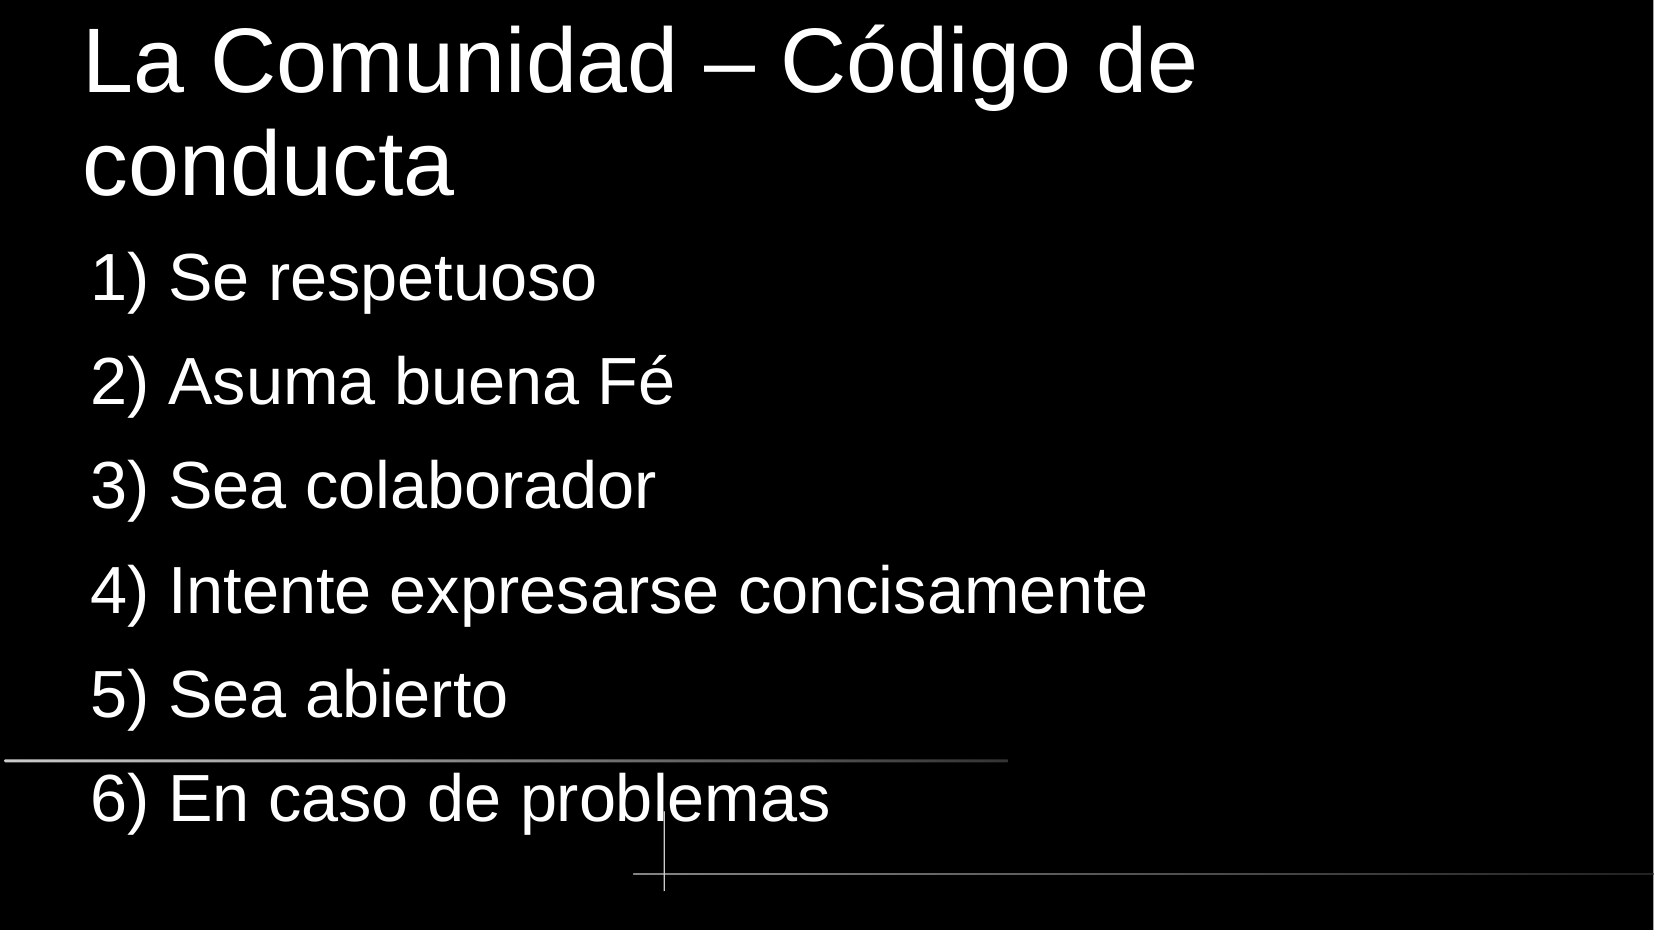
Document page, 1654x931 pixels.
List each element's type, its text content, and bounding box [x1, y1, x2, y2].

title La Comunidad – Código de conducta [82, 9, 1591, 215]
list Se respetuoso Asuma buena Fé Sea colaborador Intente expresarse concisamente Sea abierto En caso de problemas [90, 240, 1441, 871]
